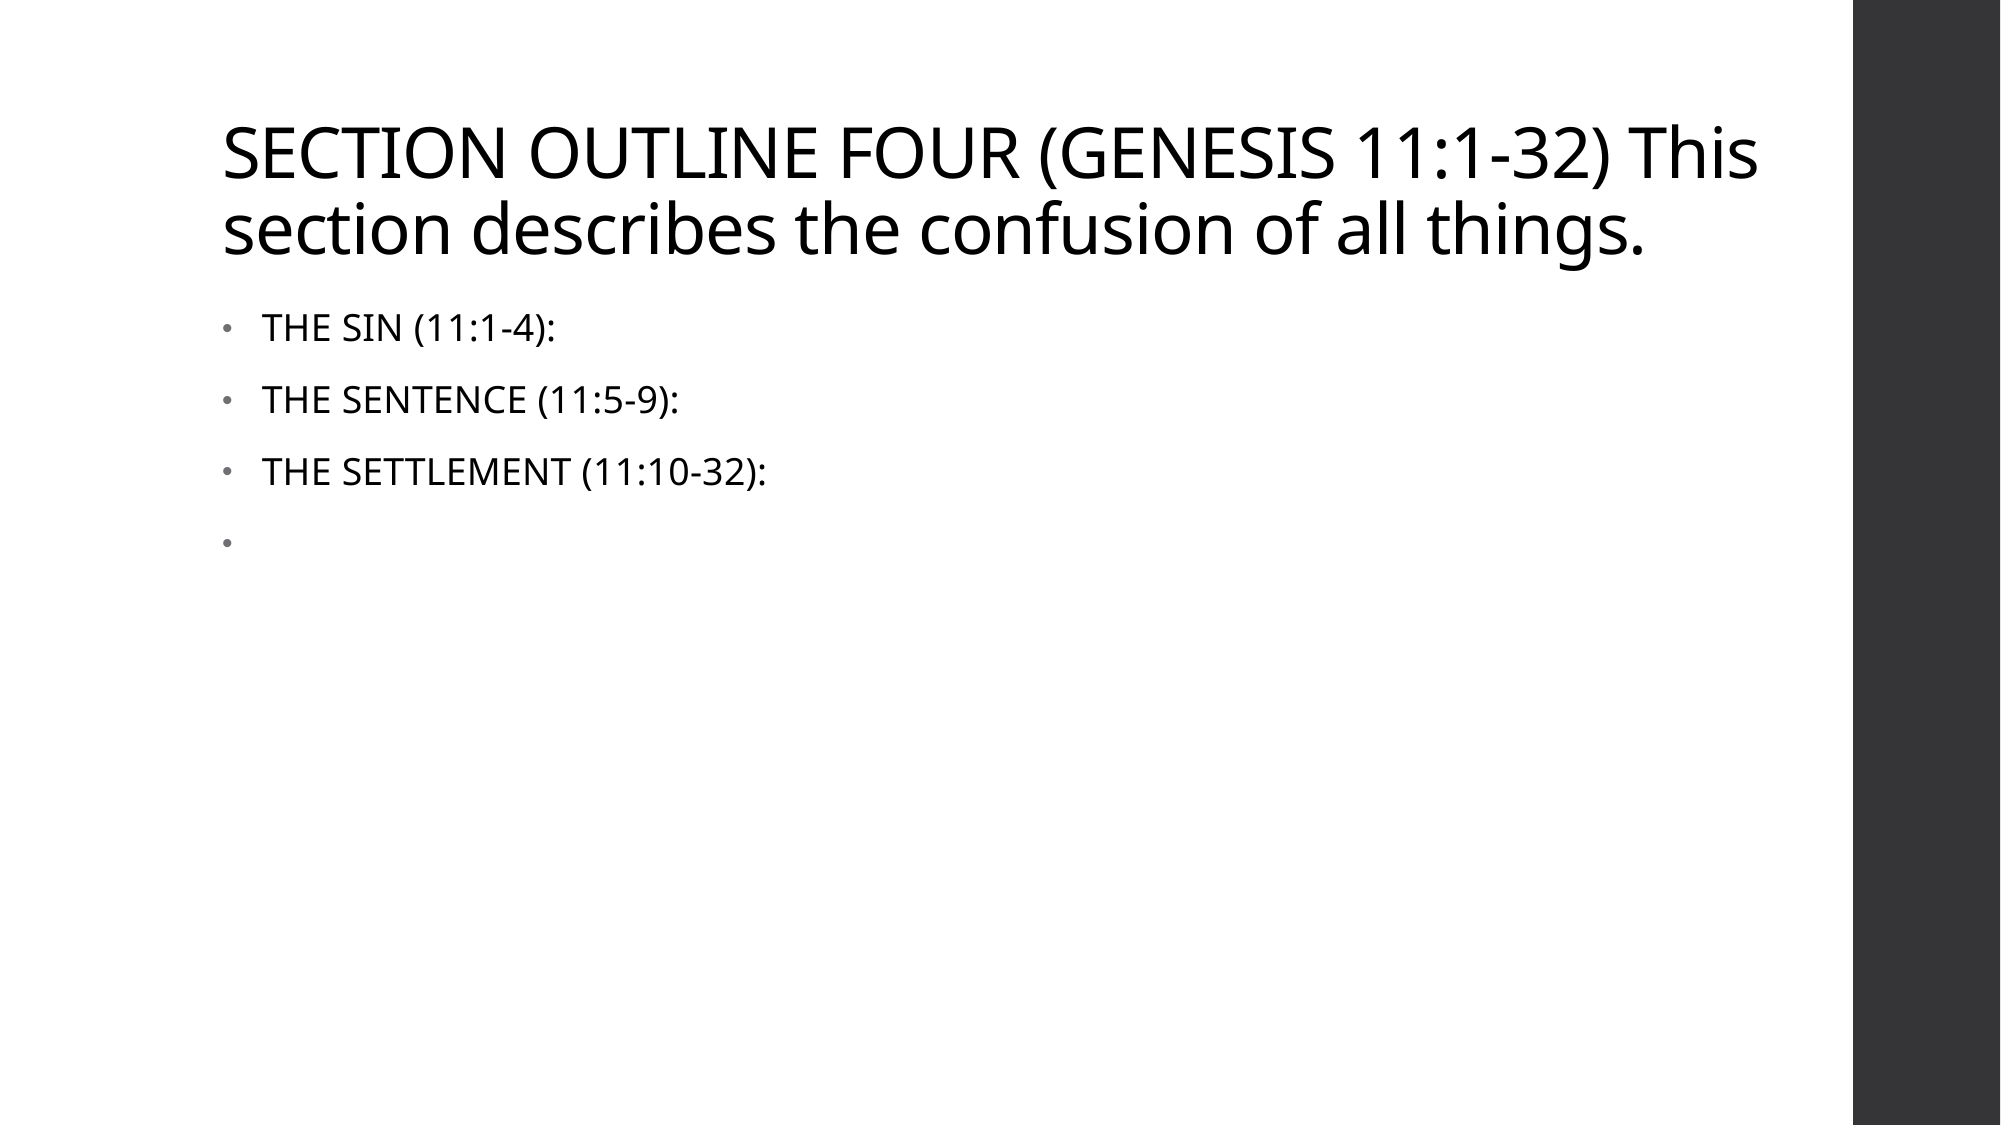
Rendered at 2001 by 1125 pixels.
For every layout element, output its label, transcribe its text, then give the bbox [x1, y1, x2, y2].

title SECTION OUTLINE FOUR (GENESIS 11:1-32) This section describes the confusion of all things. [206, 60, 1797, 278]
list THE SIN (11:1-4): THE SENTENCE (11:5-9): THE SETTLEMENT (11:10-32): [206, 299, 1617, 1014]
